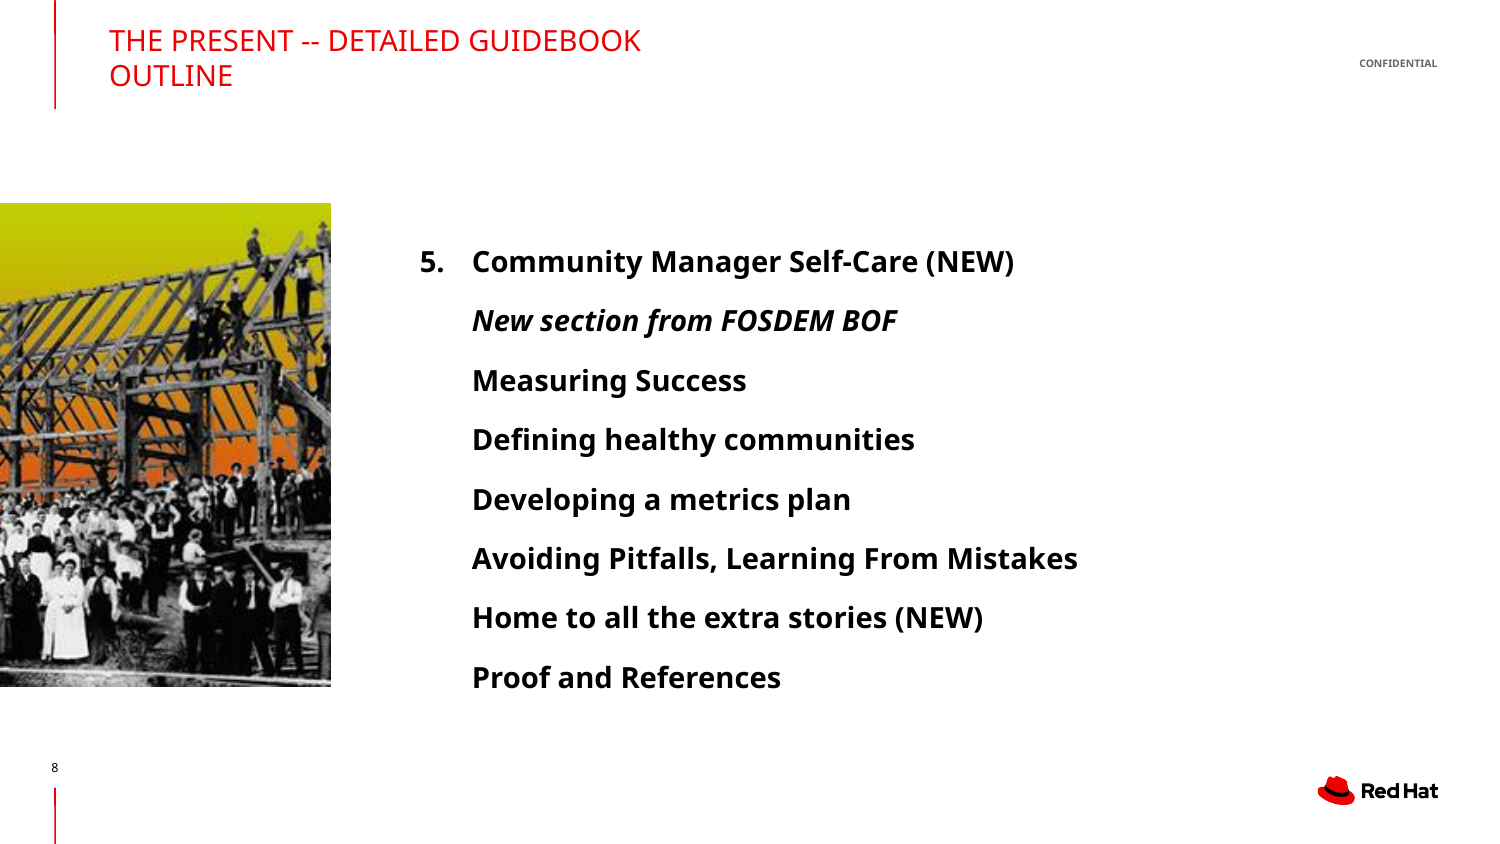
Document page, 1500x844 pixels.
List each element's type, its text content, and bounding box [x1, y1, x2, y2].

subtitle THE PRESENT -- DETAILED GUIDEBOOK OUTLINE [55, 6, 689, 108]
title Community Manager Self-Care (NEW) New section from FOSDEM BOF Measuring Success Defining healthy communities Developing a metrics plan Avoiding Pitfalls, Learning From Mistakes Home to all the extra stories (NEW) Proof and References [396, 203, 1328, 688]
slide_number <number> [10, 759, 101, 777]
picture [0, 203, 331, 688]
picture [1317, 776, 1438, 805]
